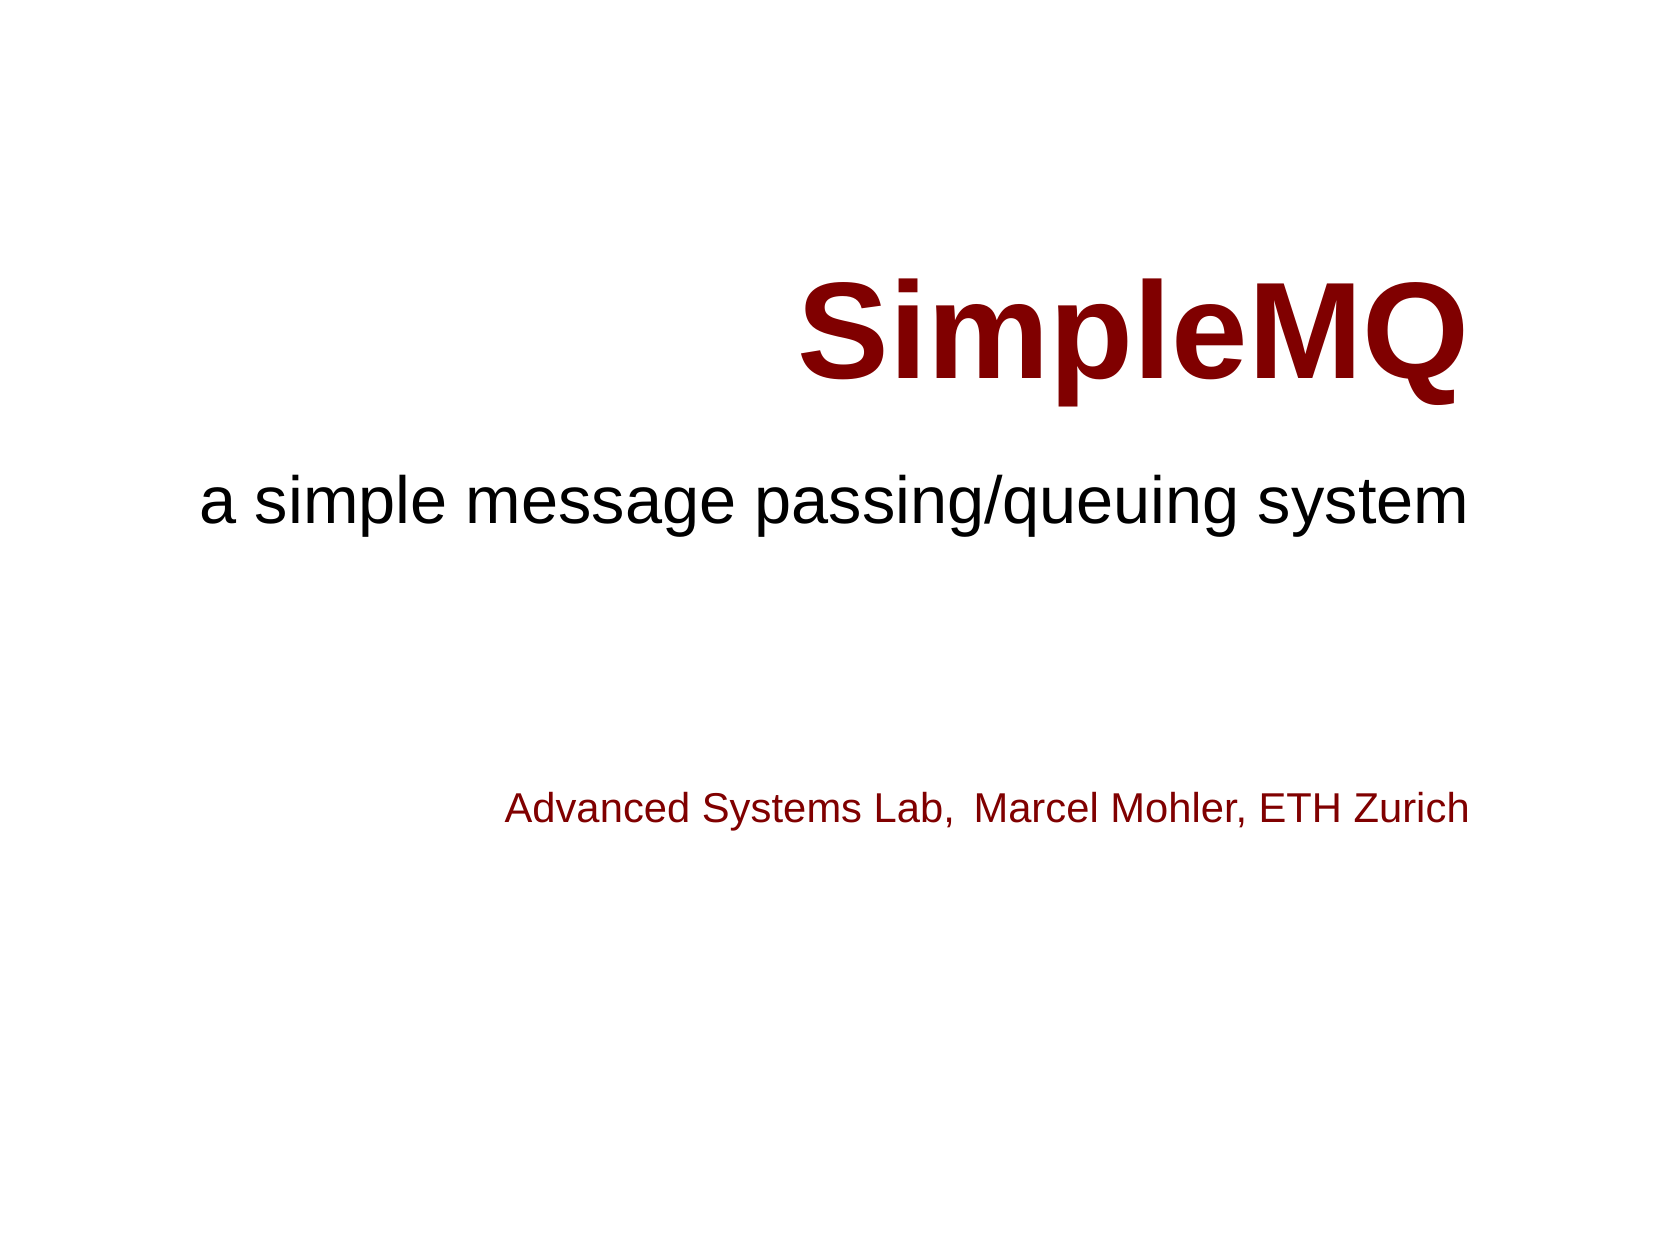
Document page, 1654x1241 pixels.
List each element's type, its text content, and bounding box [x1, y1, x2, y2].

title SimpleMQ a simple message passing/queuing system Advanced Systems Lab, Marcel Mohler, ETH Zurich [161, 253, 1471, 838]
